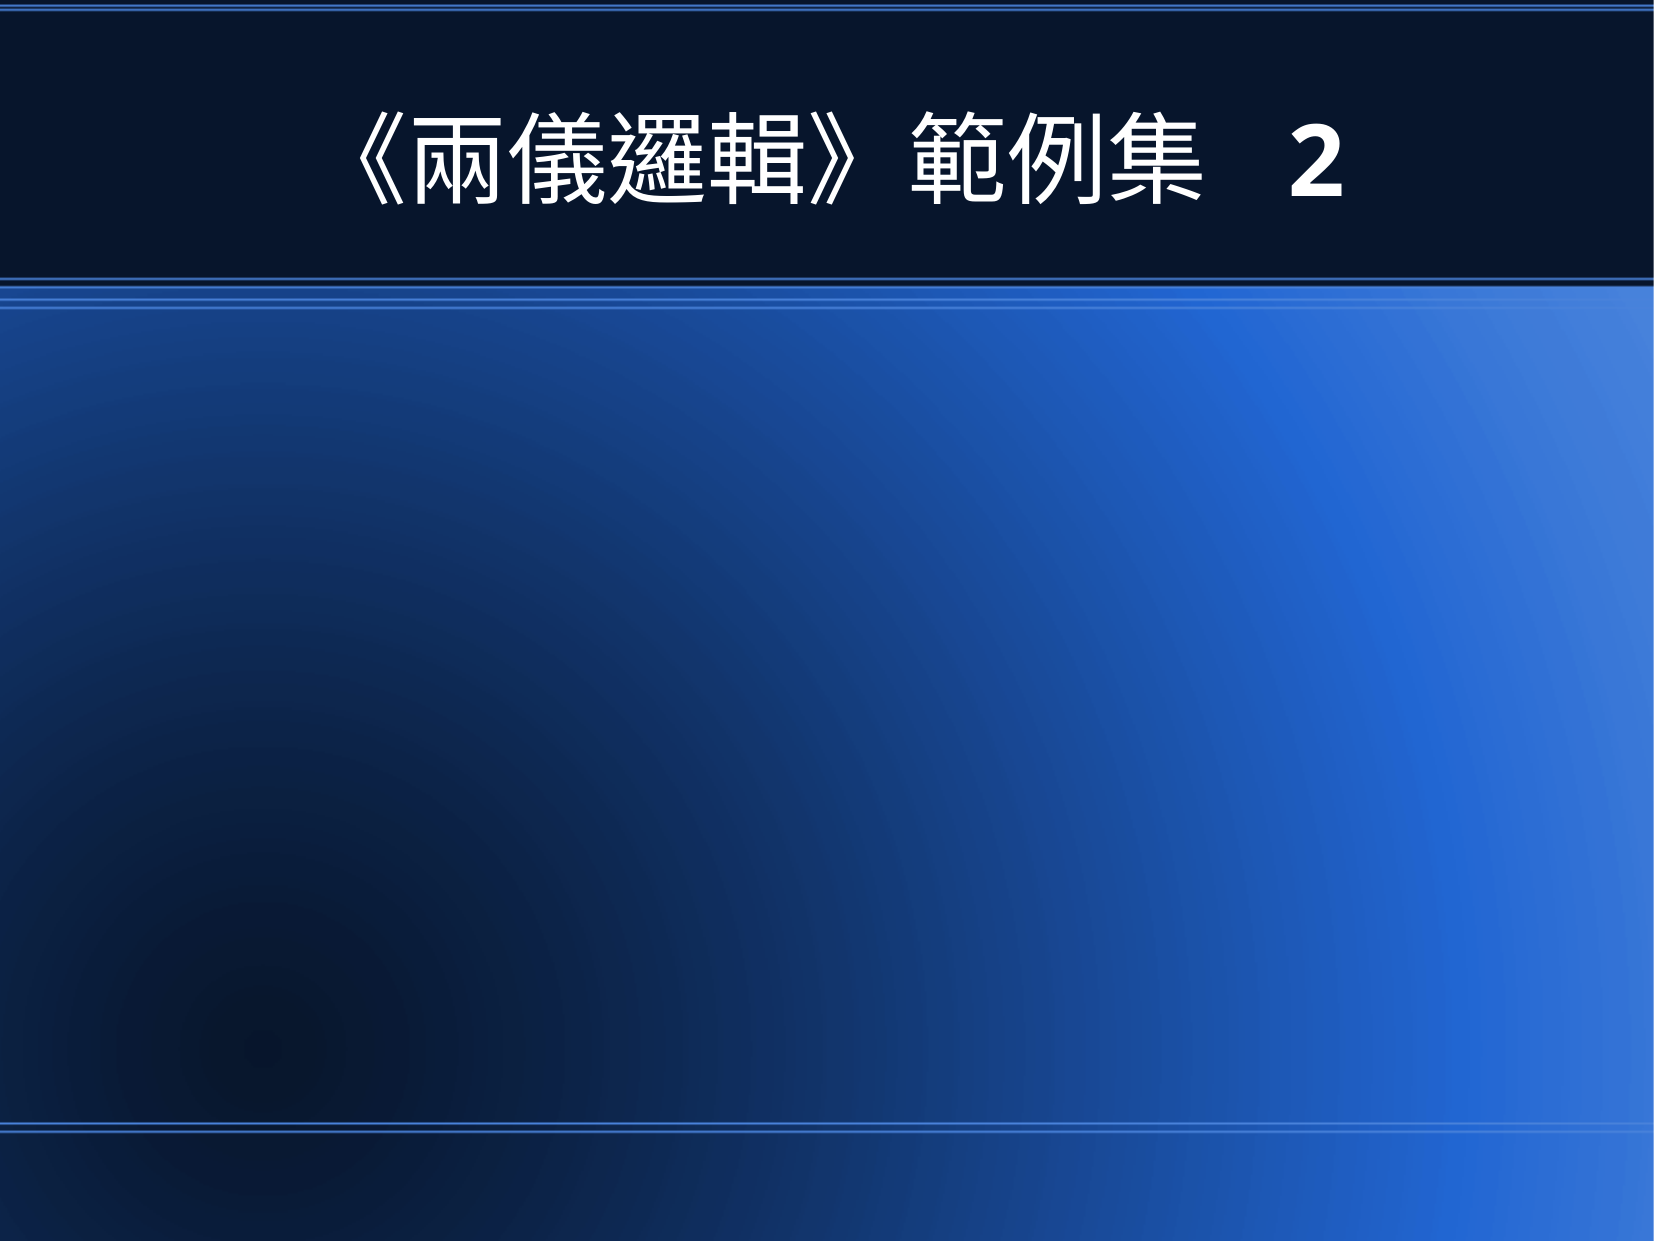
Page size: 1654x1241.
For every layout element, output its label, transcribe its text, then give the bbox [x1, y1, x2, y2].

picture [0, 0, 1654, 1241]
title 《兩儀邏輯》範例集 2 [82, 49, 1571, 257]
